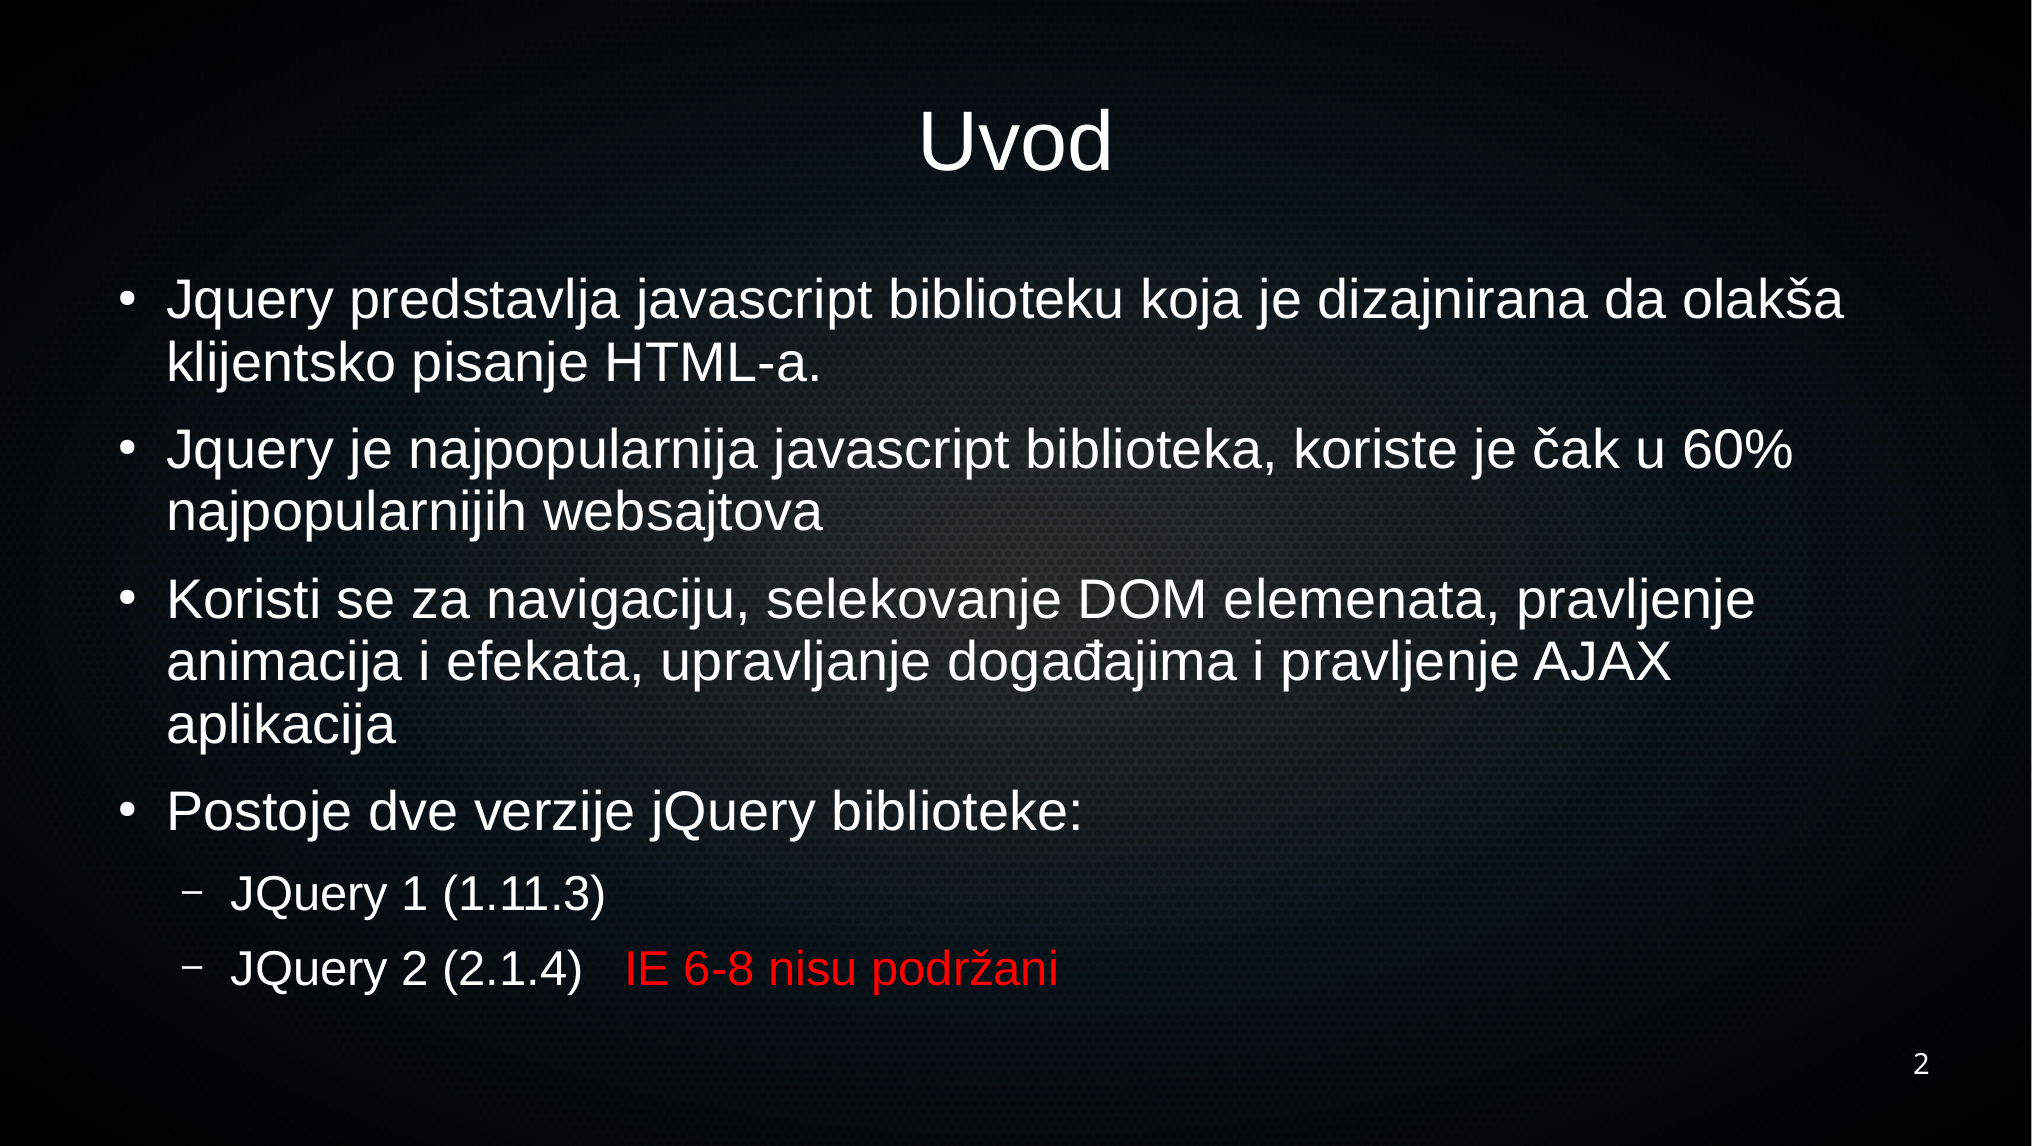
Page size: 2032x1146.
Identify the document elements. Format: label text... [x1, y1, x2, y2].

list Jquery predstavlja javascript biblioteku koja je dizajnirana da olakša klijentsko pisanje HTML-a. Jquery je najpopularnija javascript biblioteka, koriste je čak u 60% najpopularnijih websajtova Koristi se za navigaciju, selekovanje DOM elemenata, pravljenje animacija i efekata, upravljanje događajima i pravljenje AJAX aplikacija Postoje dve verzije jQuery biblioteke: JQuery 1 (1.11.3) JQuery 2 (2.1.4) IE 6-8 nisu podržani [101, 268, 1890, 1004]
picture [0, 0, 2032, 1146]
title Uvod [101, 45, 1930, 237]
